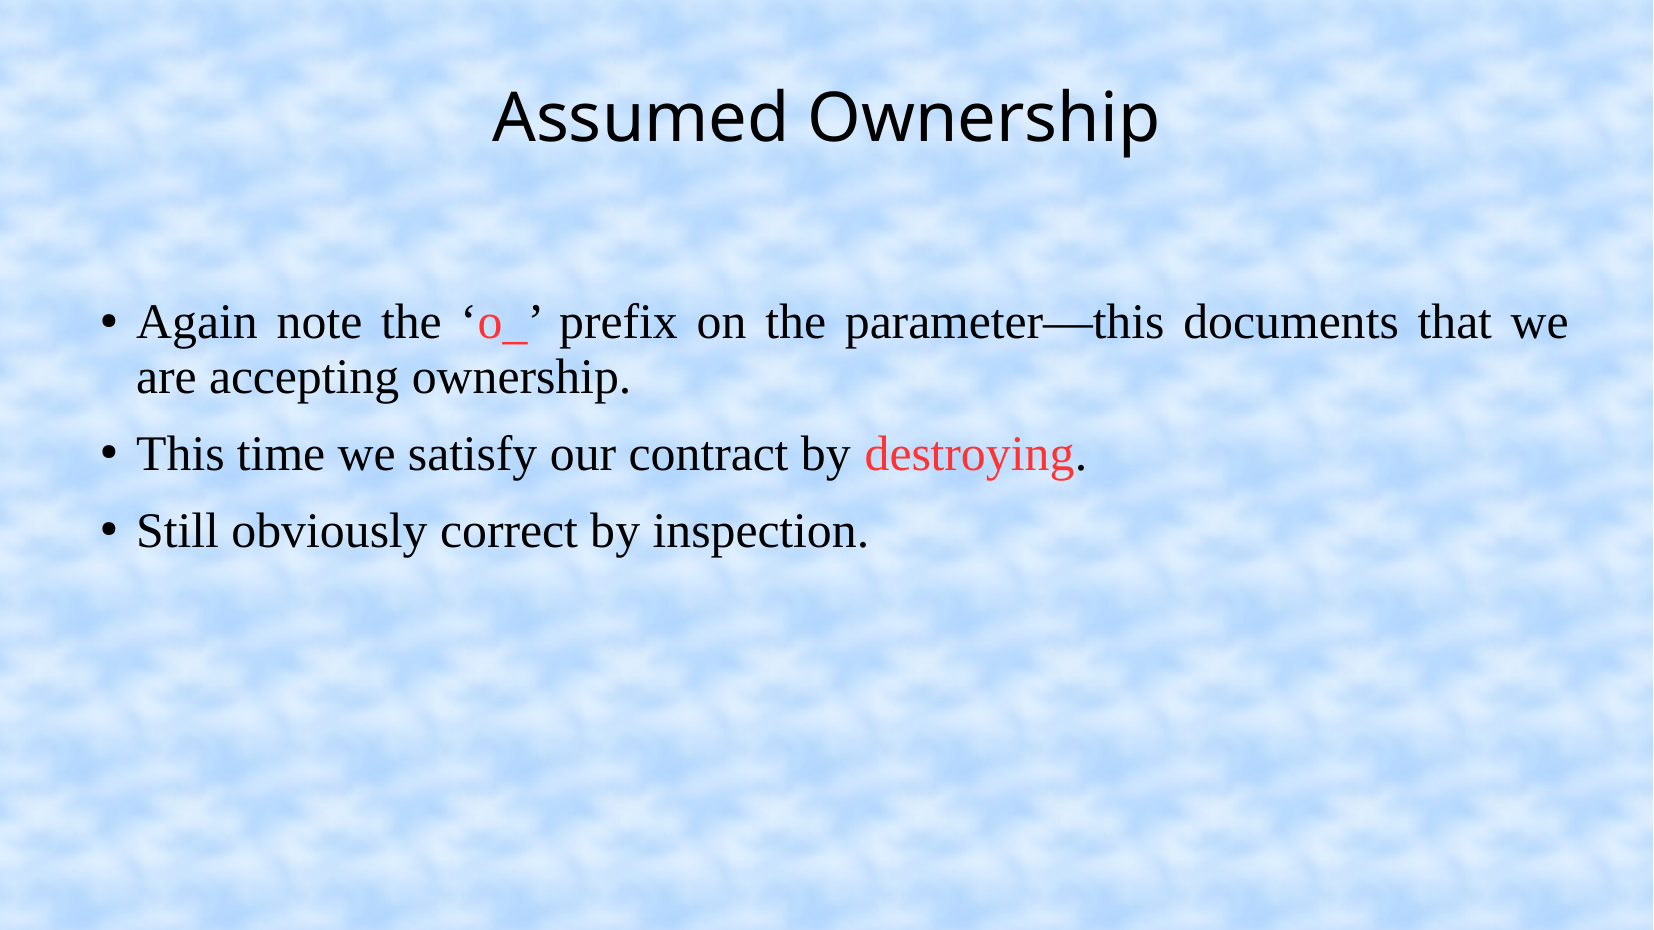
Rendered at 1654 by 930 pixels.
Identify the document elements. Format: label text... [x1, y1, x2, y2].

list Again note the ‘o_’ prefix on the parameter—this documents that we are accepting ownership. This time we satisfy our contract by destroying. Still obviously correct by inspection. [82, 217, 1571, 841]
title Assumed Ownership [82, 36, 1571, 193]
picture [0, 0, 1654, 930]
